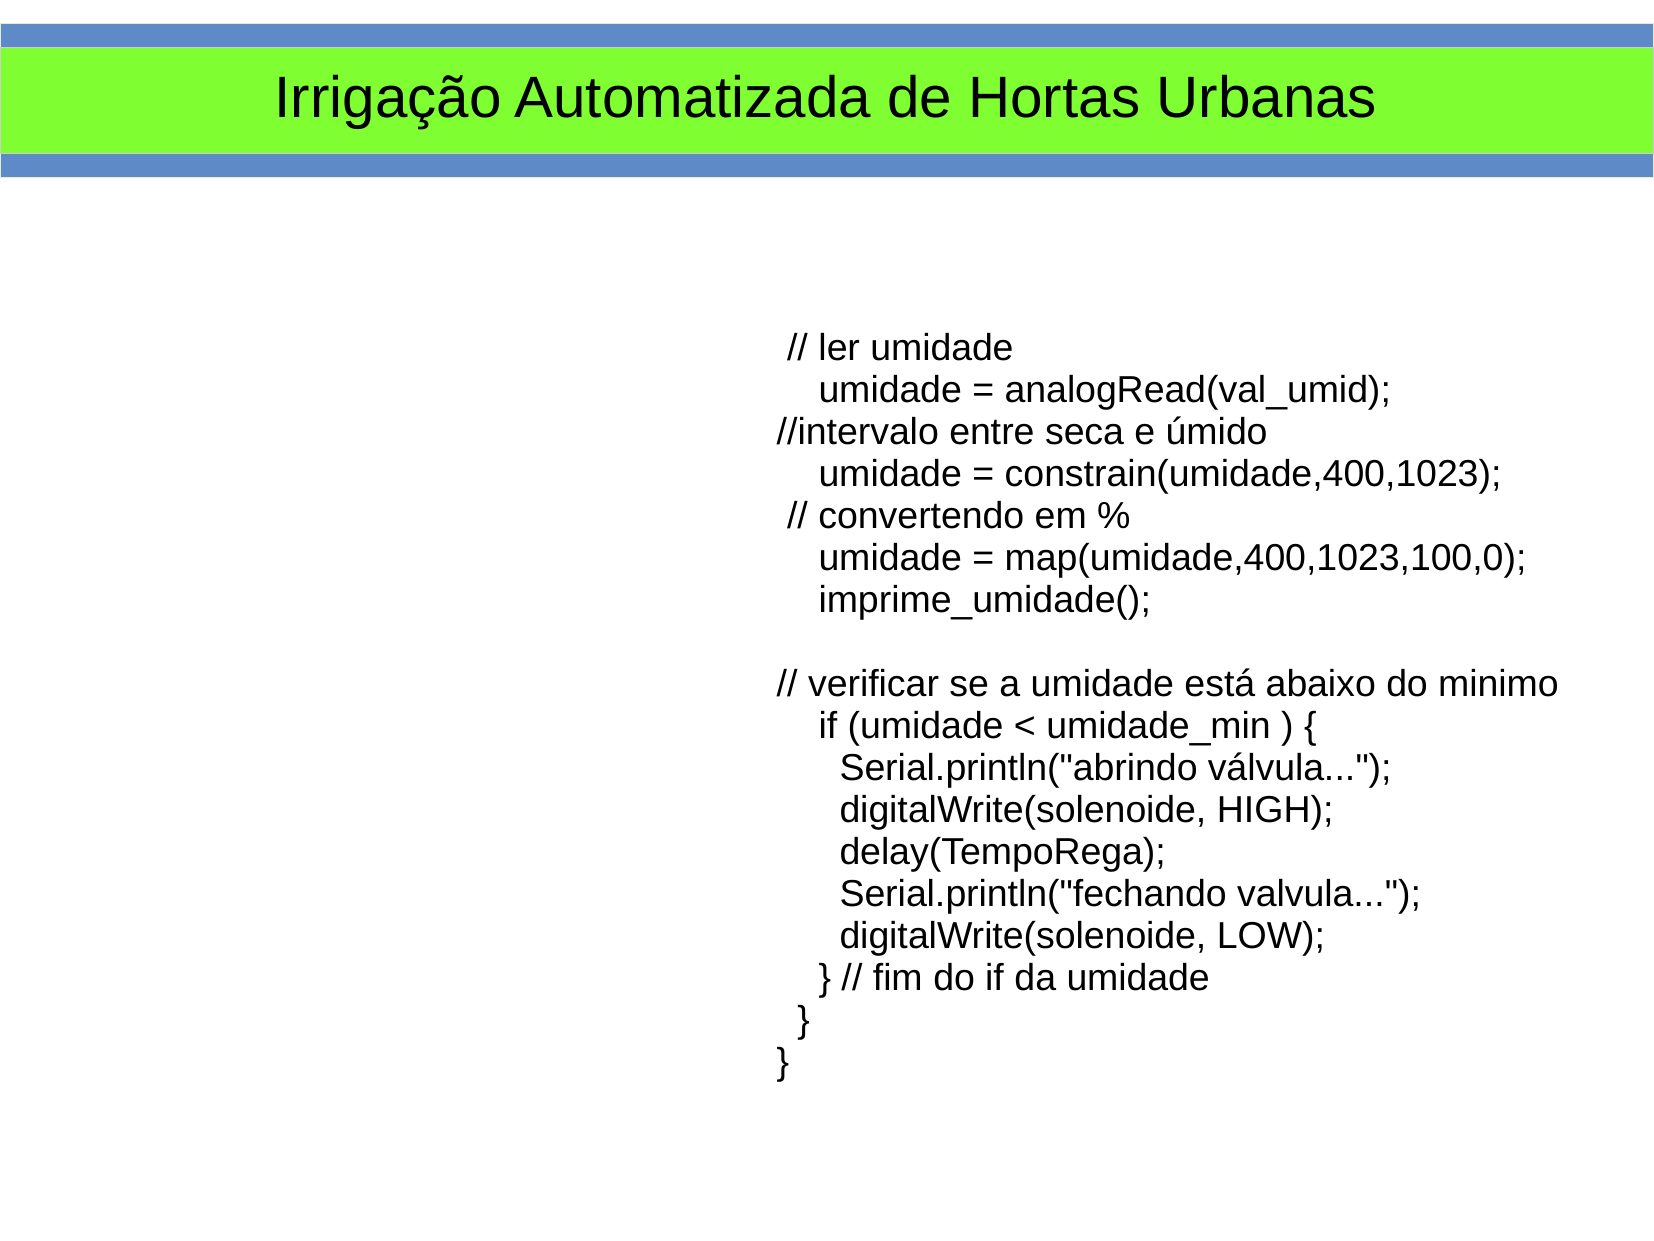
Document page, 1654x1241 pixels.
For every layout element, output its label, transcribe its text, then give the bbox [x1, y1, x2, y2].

text_box [0, 23, 1654, 178]
title Irrigação Automatizada de Hortas Urbanas [200, 41, 1512, 154]
text_box // ler umidade umidade = analogRead(val_umid); //intervalo entre seca e úmido umidade = constrain(umidade,400,1023); // convertendo em % umidade = map(umidade,400,1023,100,0); imprime_umidade(); // verificar se a umidade está abaixo do minimo if (umidade < umidade_min ) { Serial.println("abrindo válvula..."); digitalWrite(solenoide, HIGH); delay(TempoRega); Serial.println("fechando valvula..."); digitalWrite(solenoide, LOW); } // fim do if da umidade } } [761, 318, 1654, 1123]
